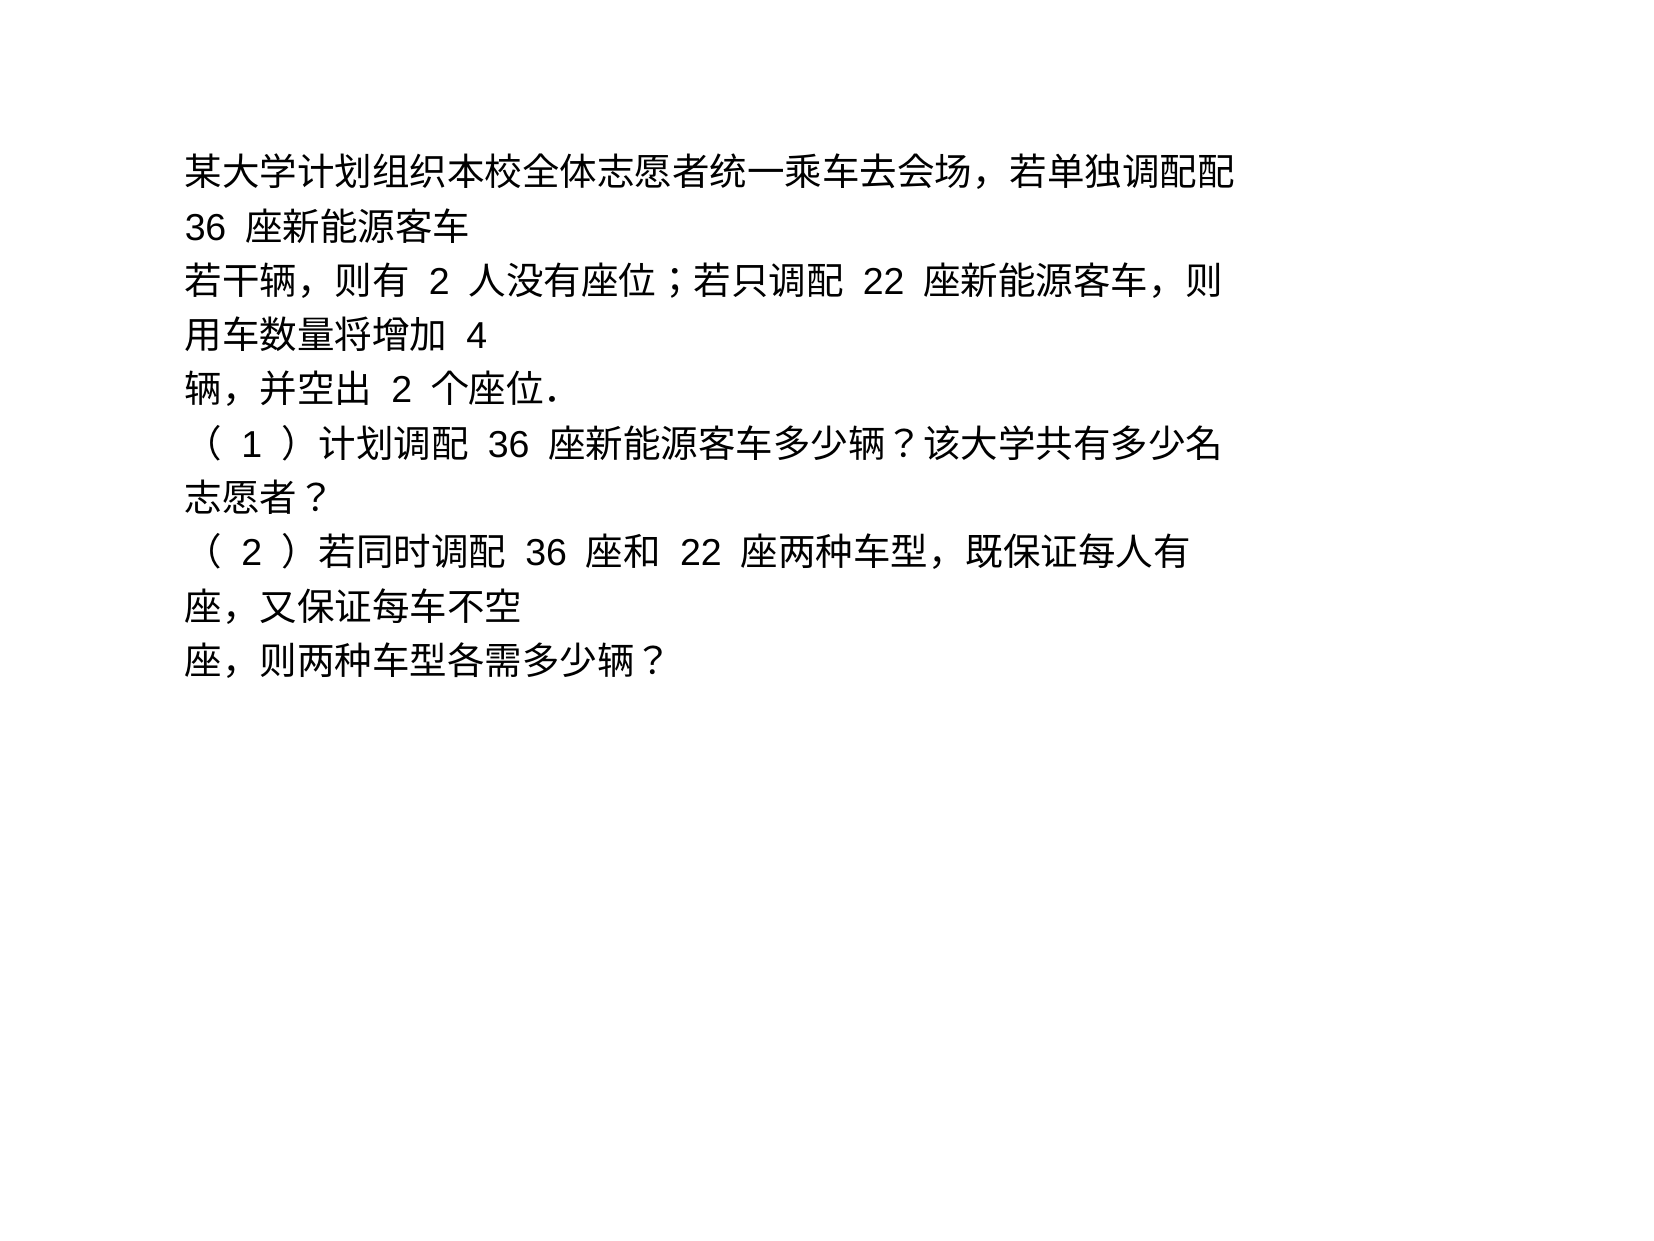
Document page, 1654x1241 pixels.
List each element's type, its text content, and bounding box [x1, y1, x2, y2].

text_box 某大学计划组织本校全体志愿者统一乘车去会场，若单独调配配 36 座新能源客车 若干辆，则有 2 人没有座位；若只调配 22 座新能源客车，则用车数量将增加 4 辆，并空出 2 个座位． （ 1 ）计划调配 36 座新能源客车多少辆？该大学共有多少名志愿者？ （ 2 ）若同时调配 36 座和 22 座两种车型，既保证每人有座，又保证每车不空 座，则两种车型各需多少辆？ [169, 135, 1261, 571]
